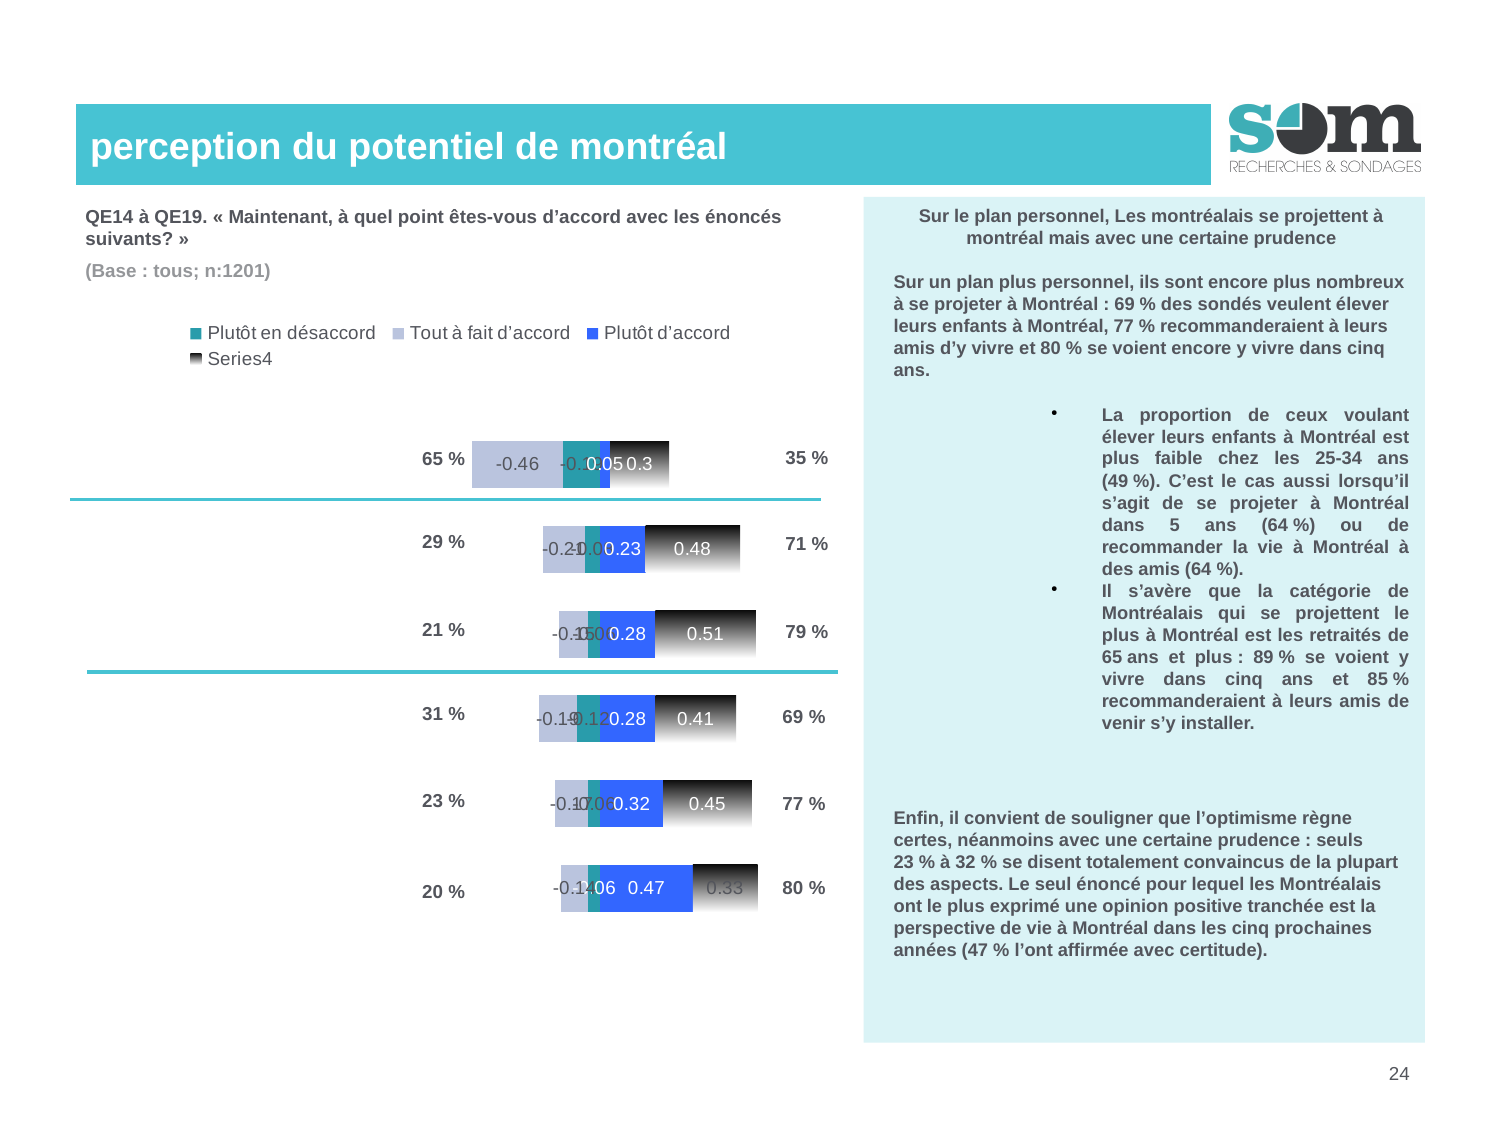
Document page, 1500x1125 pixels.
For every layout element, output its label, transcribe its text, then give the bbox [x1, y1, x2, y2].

list QE14 à QE19. « Maintenant, à quel point êtes-vous d’accord avec les énoncés suivants? » (Base : tous; n:1201) [54, 196, 816, 308]
text_box 23 % [407, 781, 491, 819]
text_box 65 % [407, 439, 491, 477]
text_box 20 % [407, 871, 491, 910]
slide_number <numéro> [1074, 1042, 1425, 1103]
text_box 79 % [770, 611, 854, 650]
text_box 21 % [407, 610, 491, 648]
list Sur le plan personnel, Les montréalais se projettent à montréal mais avec une certaine prudence Sur un plan plus personnel, ils sont encore plus nombreux à se projeter à Montréal : 69 % des sondés veulent élever leurs enfants à Montréal, 77 % recommanderaient à leurs amis d’y vivre et 80 % se voient encore y vivre dans cinq ans. La proportion de ceux voulant élever leurs enfants à Montréal est plus faible chez les 25-34 ans (49 %). C’est le cas aussi lorsqu’il s’agit de se projeter à Montréal dans 5 ans (64 %) ou de recommander la vie à Montréal à des amis (64 %). Il s’avère que la catégorie de Montréalais qui se projettent le plus à Montréal est les retraités de 65 ans et plus : 89 % se voient y vivre dans cinq ans et 85 % recommanderaient à leurs amis de venir s’y installer. Enfin, il convient de souligner que l’optimisme règne certes, néanmoins avec une certaine prudence : seuls 23 % à 32 % se disent totalement convaincus de la plupart des aspects. Le seul énoncé pour lequel les Montréalais ont le plus exprimé une opinion positive tranchée est la perspective de vie à Montréal dans les cinq prochaines années (47 % l’ont affirmée avec certitude). [863, 196, 1425, 1043]
text_box 29 % [407, 522, 491, 561]
picture [1229, 103, 1421, 172]
title perception du potentiel de montréal [75, 103, 1212, 186]
text_box 71 % [770, 524, 854, 562]
text_box 31 % [407, 693, 491, 732]
text_box 35 % [770, 438, 854, 476]
text_box 80 % [767, 868, 852, 906]
chart [69, 319, 798, 498]
text_box 77 % [767, 784, 852, 822]
chart [69, 499, 798, 953]
text_box 69 % [767, 697, 852, 736]
